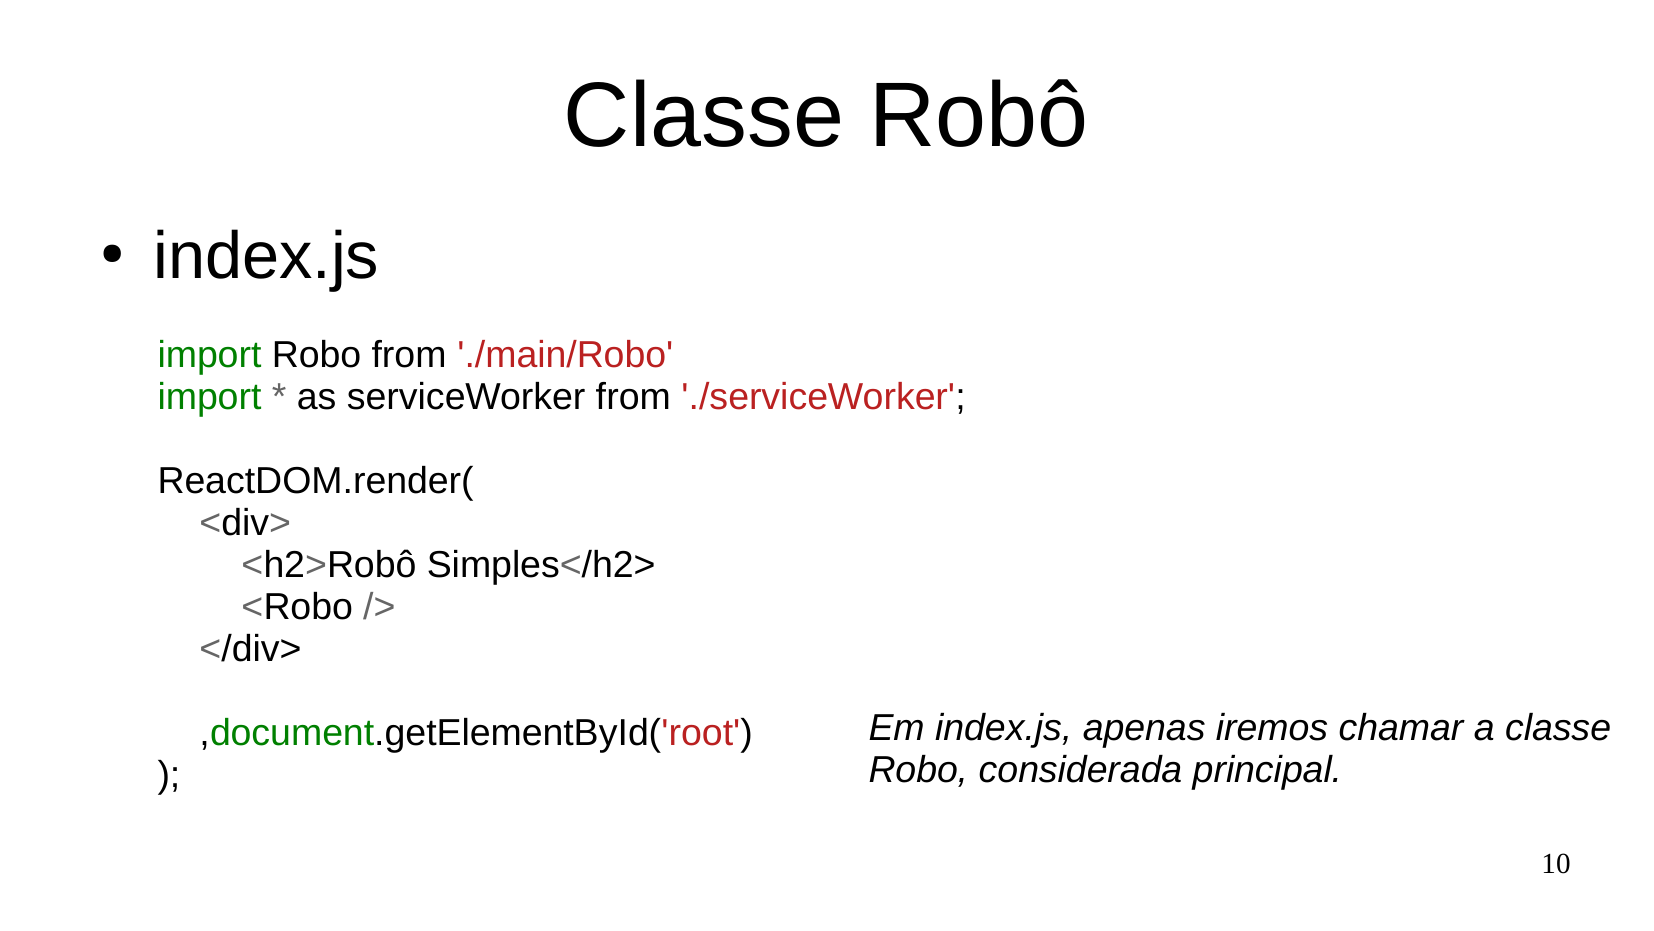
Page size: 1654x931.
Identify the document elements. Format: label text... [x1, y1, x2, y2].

text_box import Robo from './main/Robo' import * as serviceWorker from './serviceWorker'; ReactDOM.render( <div> <h2>Robô Simples</h2> <Robo /> </div> ,document.getElementById('root') ); [142, 326, 1133, 803]
text_box Em index.js, apenas iremos chamar a classe Robo, considerada principal. [853, 698, 1627, 798]
list index.js [82, 217, 1571, 758]
title Classe Robô [82, 37, 1571, 193]
